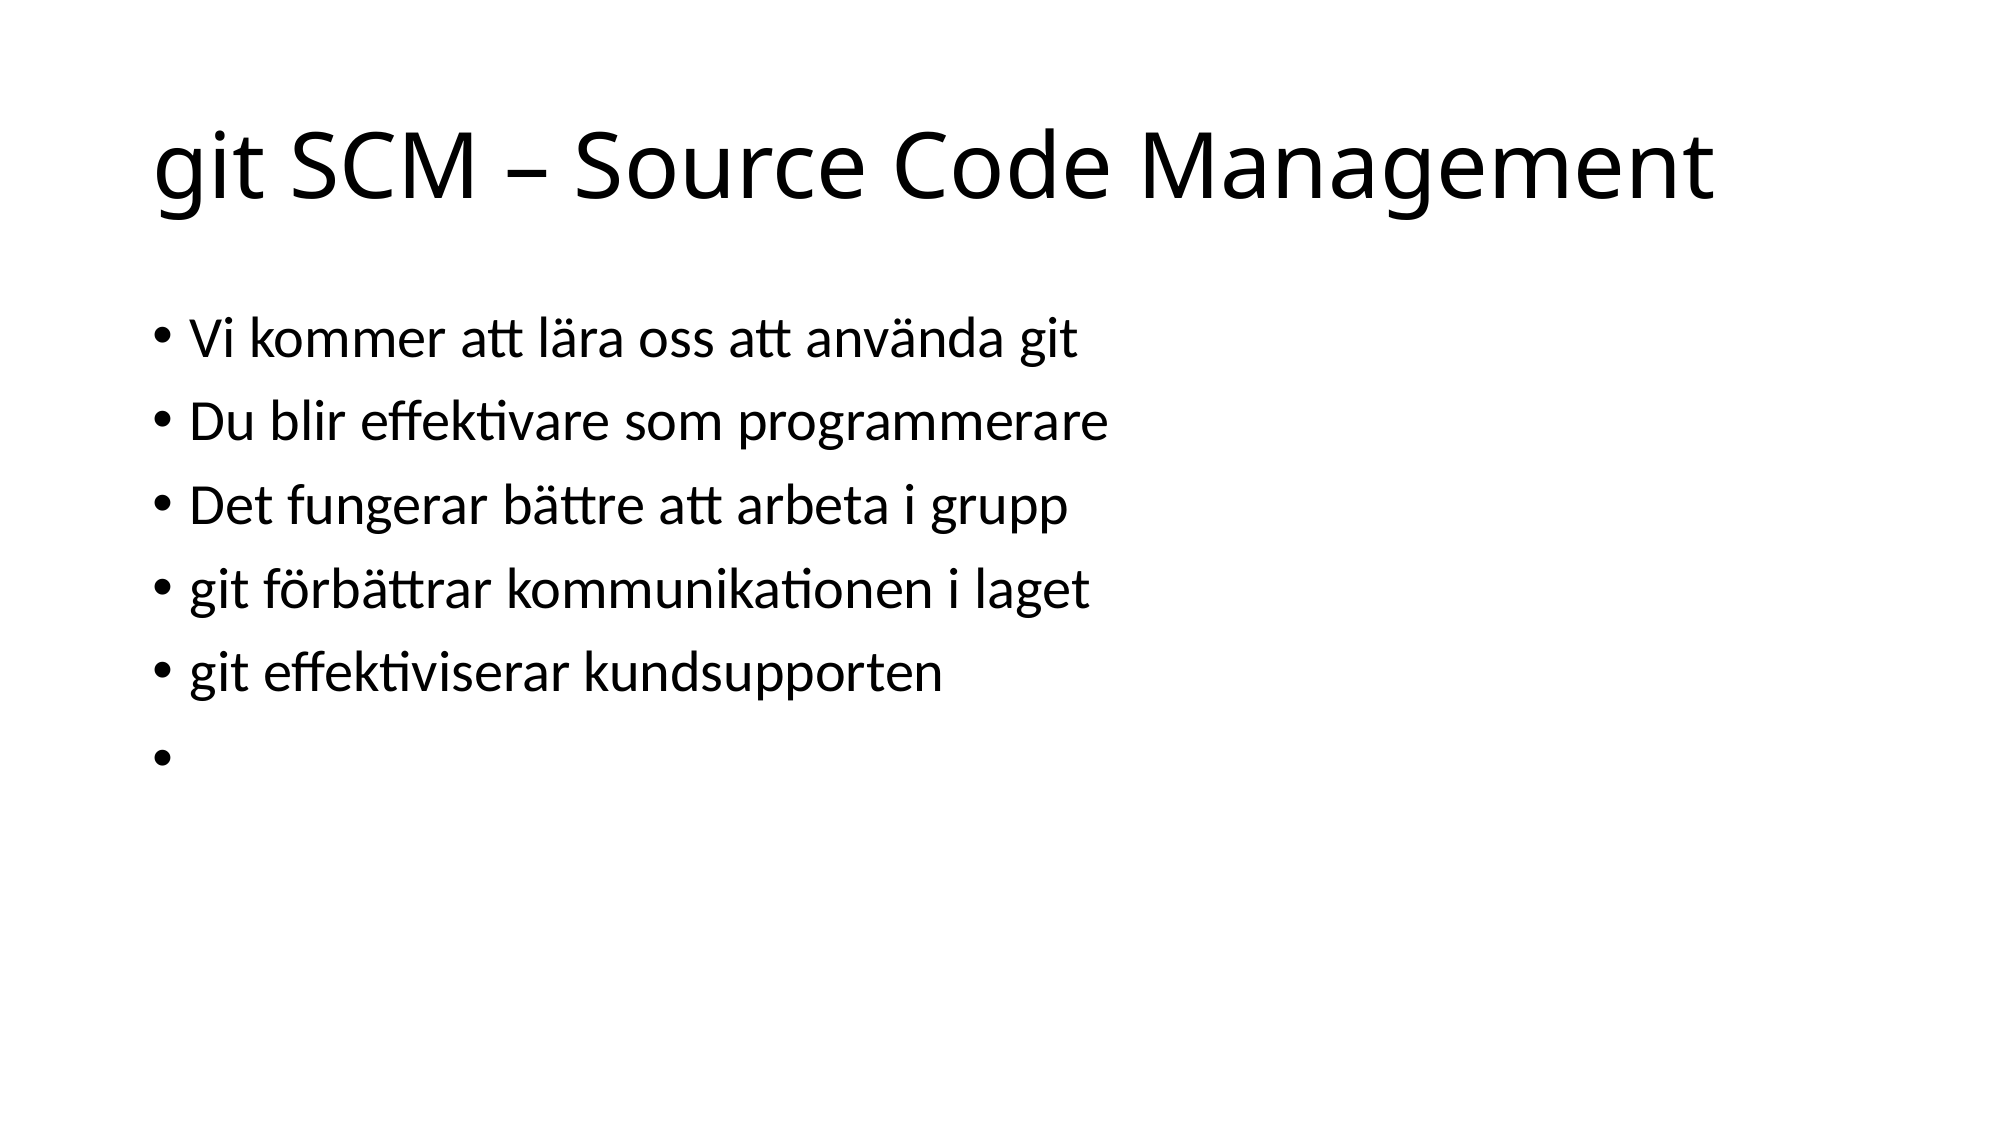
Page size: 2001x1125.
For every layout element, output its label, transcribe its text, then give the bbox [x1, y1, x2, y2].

list Vi kommer att lära oss att använda git Du blir effektivare som programmerare Det fungerar bättre att arbeta i grupp git förbättrar kommunikationen i laget git effektiviserar kundsupporten [137, 299, 1863, 1014]
title git SCM – Source Code Management [137, 59, 1863, 278]
